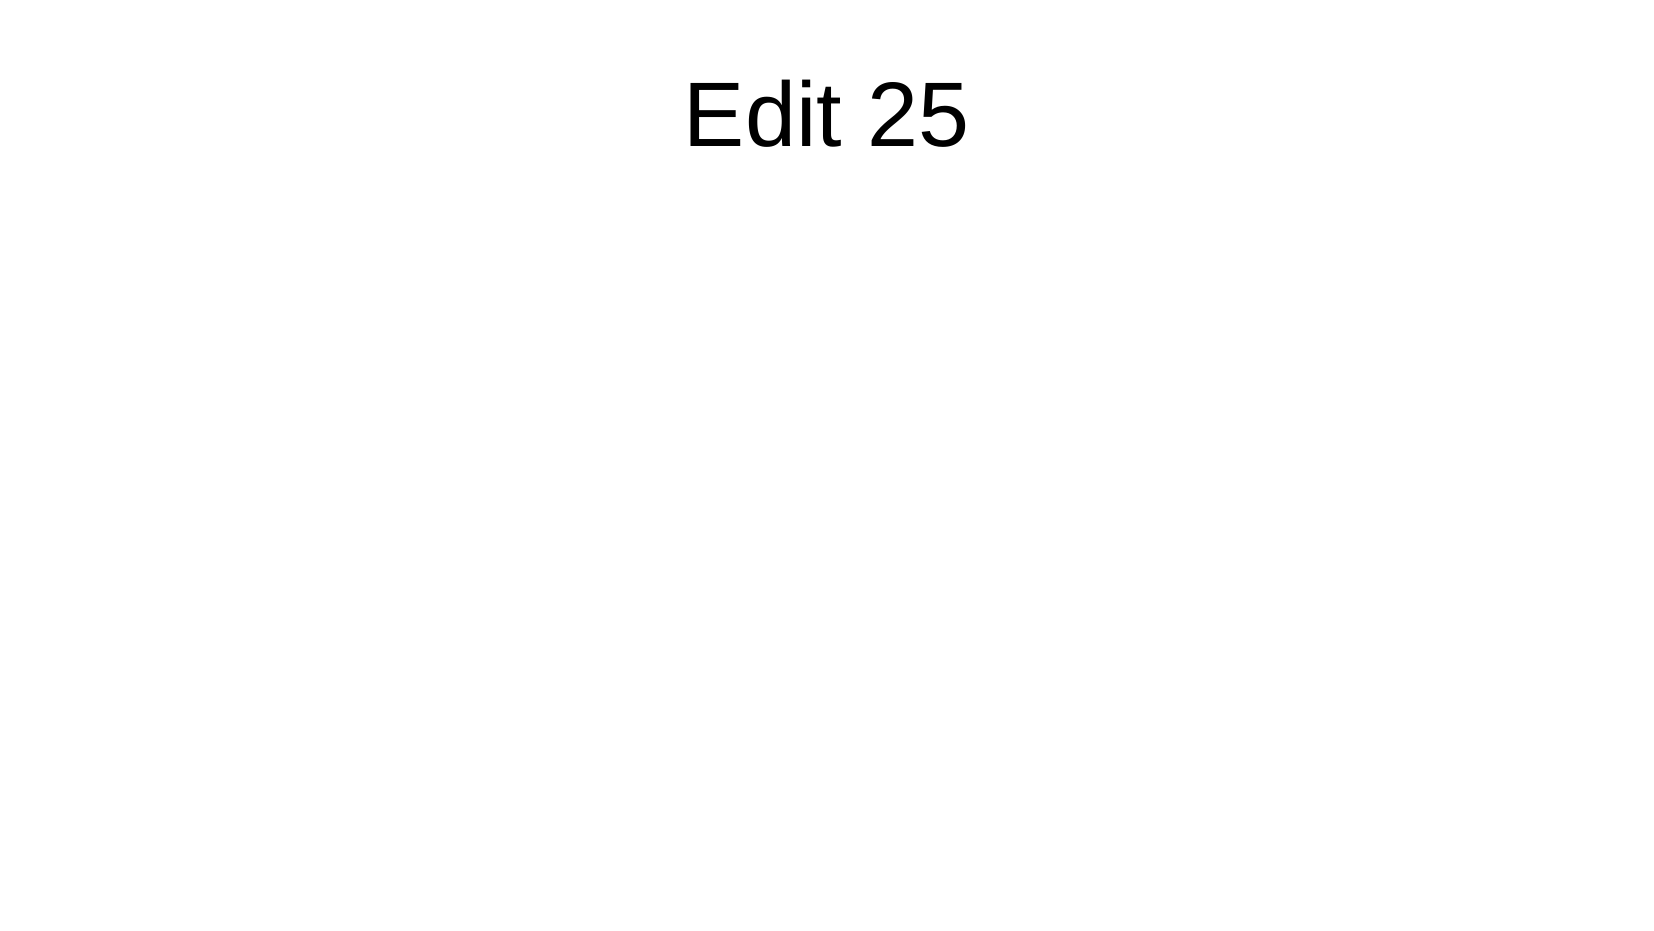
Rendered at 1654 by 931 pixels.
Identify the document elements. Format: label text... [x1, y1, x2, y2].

title Edit 25 [82, 37, 1571, 193]
